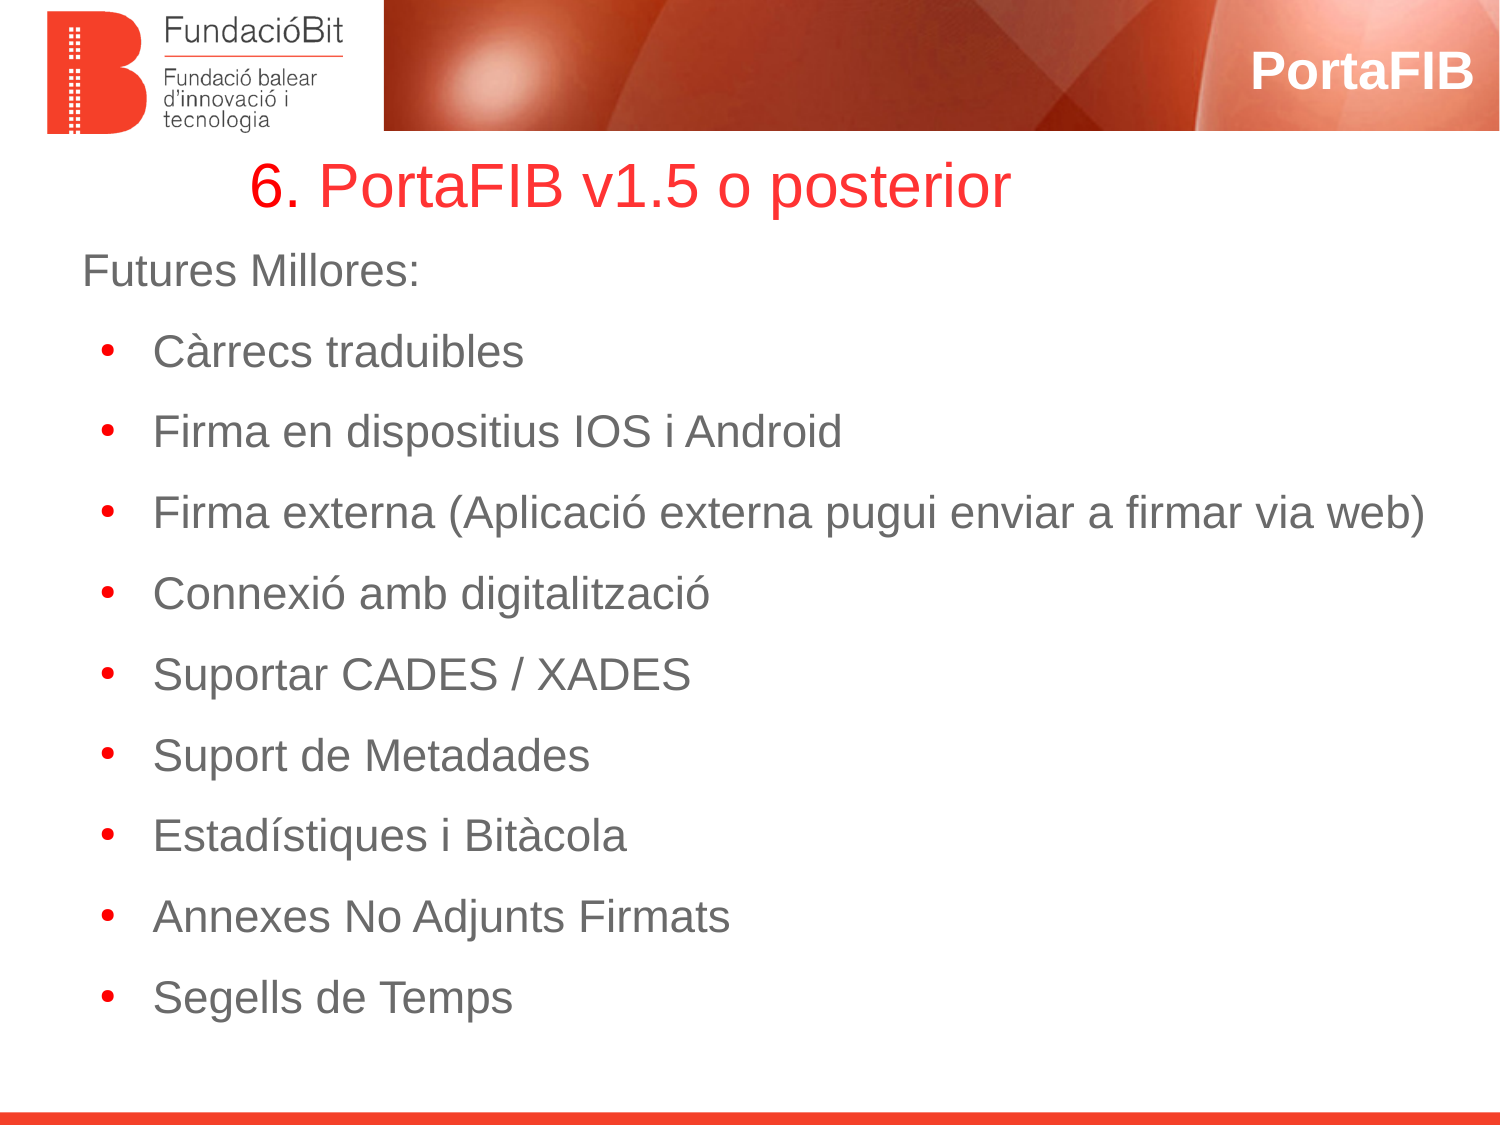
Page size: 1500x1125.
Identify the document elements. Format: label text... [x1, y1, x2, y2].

picture [47, 11, 343, 134]
picture [383, 0, 1500, 131]
text_box 6. PortaFIB v1.5 o posterior [77, 150, 1298, 226]
text_box Futures Millores: Càrrecs traduibles Firma en dispositius IOS i Android Firma externa (Aplicació externa pugui enviar a firmar via web) Connexió amb digitalització Suportar CADES / XADES Suport de Metadades Estadístiques i Bitàcola Annexes No Adjunts Firmats Segells de Temps [81, 244, 1440, 1021]
title PortaFIB [324, 19, 1477, 123]
